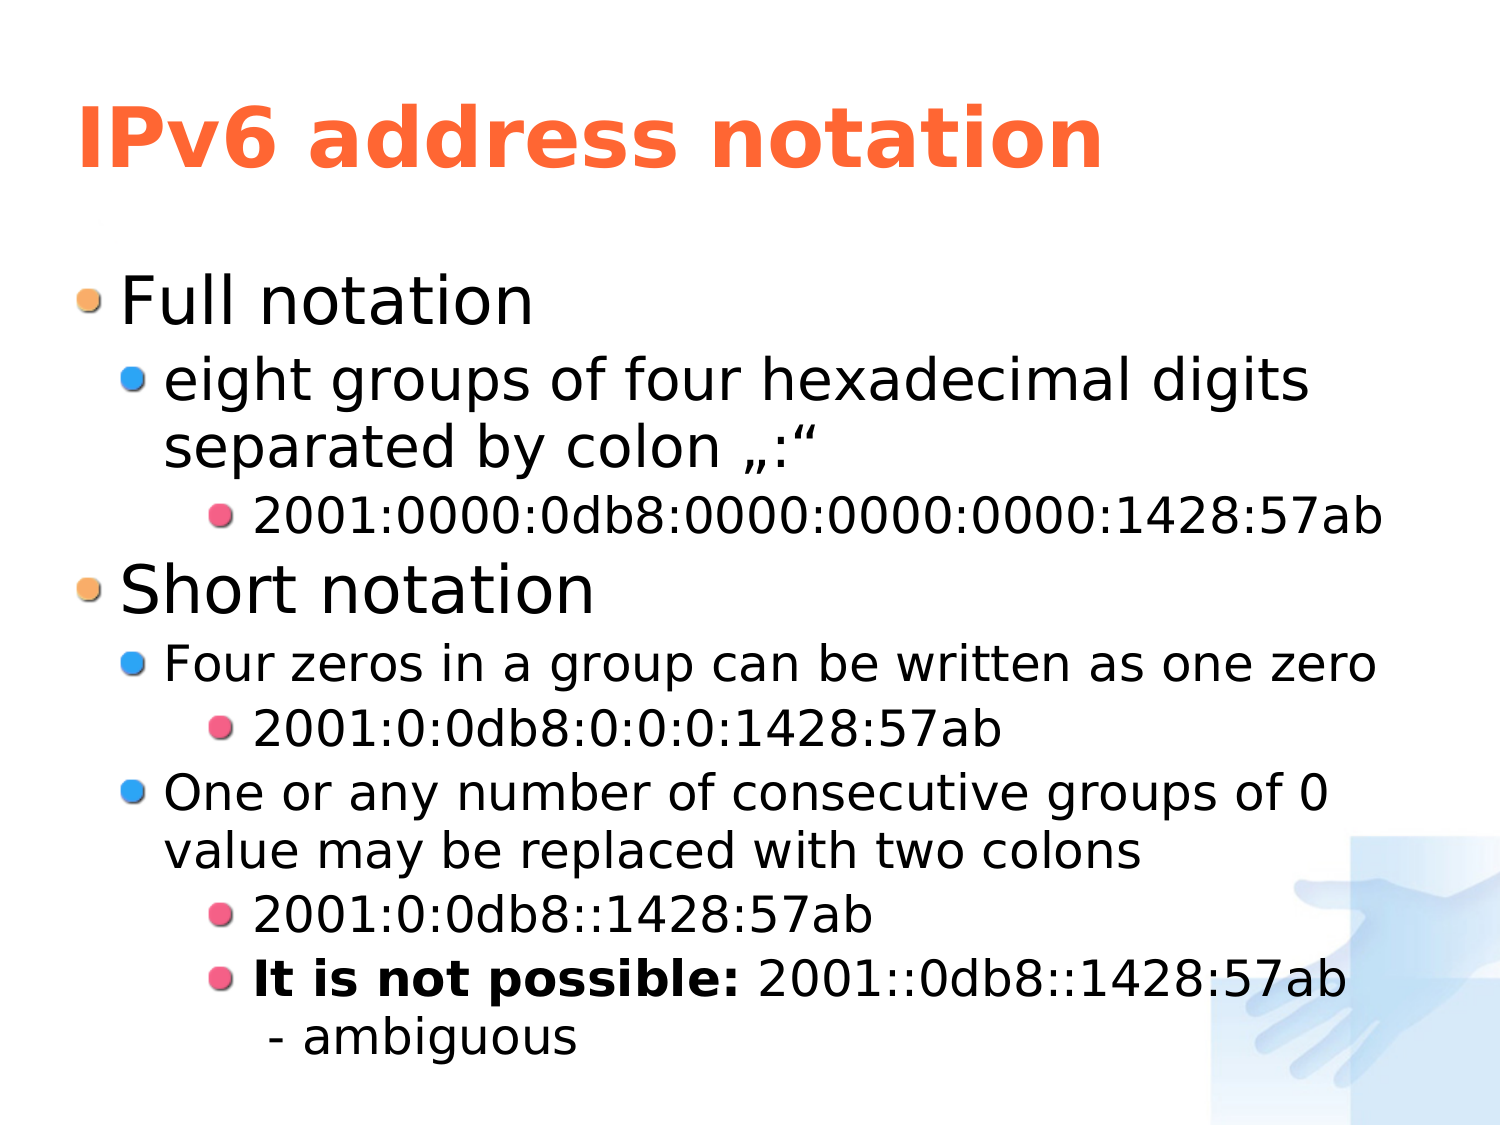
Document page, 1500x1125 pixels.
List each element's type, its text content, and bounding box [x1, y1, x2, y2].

picture [0, 0, 1500, 1125]
title IPv6 address notation [75, 28, 1426, 250]
list Full notation eight groups of four hexadecimal digits separated by colon „:“ 2001:0000:0db8:0000:0000:0000:1428:57ab Short notation Four zeros in a group can be written as one zero 2001:0:0db8:0:0:0:1428:57ab One or any number of consecutive groups of 0 value may be replaced with two colons 2001:0:0db8::1428:57ab It is not possible: 2001::0db8::1428:57ab - ambiguous [75, 262, 1426, 1067]
